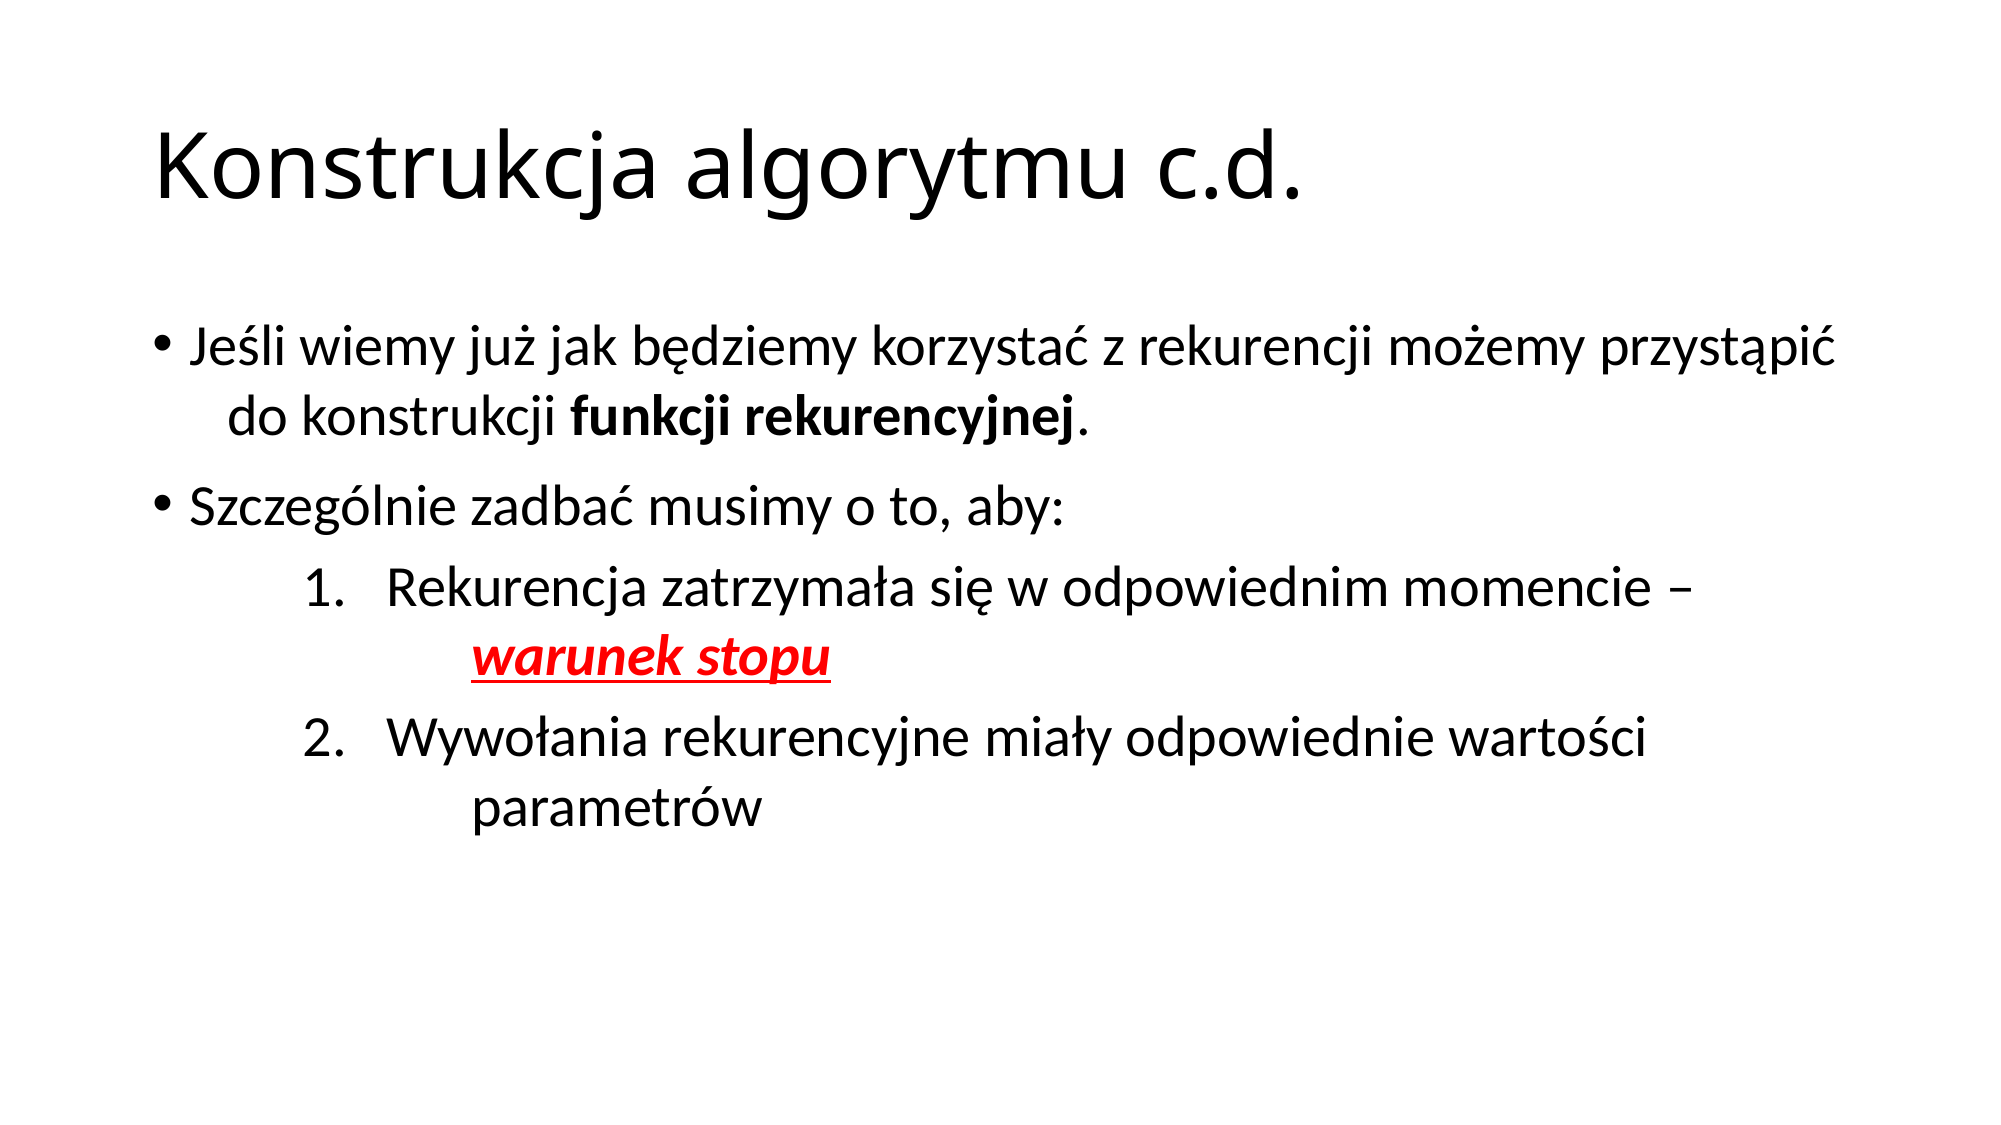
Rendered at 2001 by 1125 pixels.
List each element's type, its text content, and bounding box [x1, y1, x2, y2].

title Konstrukcja algorytmu c.d. [137, 59, 1863, 278]
list Jeśli wiemy już jak będziemy korzystać z rekurencji możemy przystąpić do konstrukcji funkcji rekurencyjnej. Szczególnie zadbać musimy o to, aby: Rekurencja zatrzymała się w odpowiednim momencie – warunek stopu Wywołania rekurencyjne miały odpowiednie wartości parametrów [137, 299, 1863, 1014]
